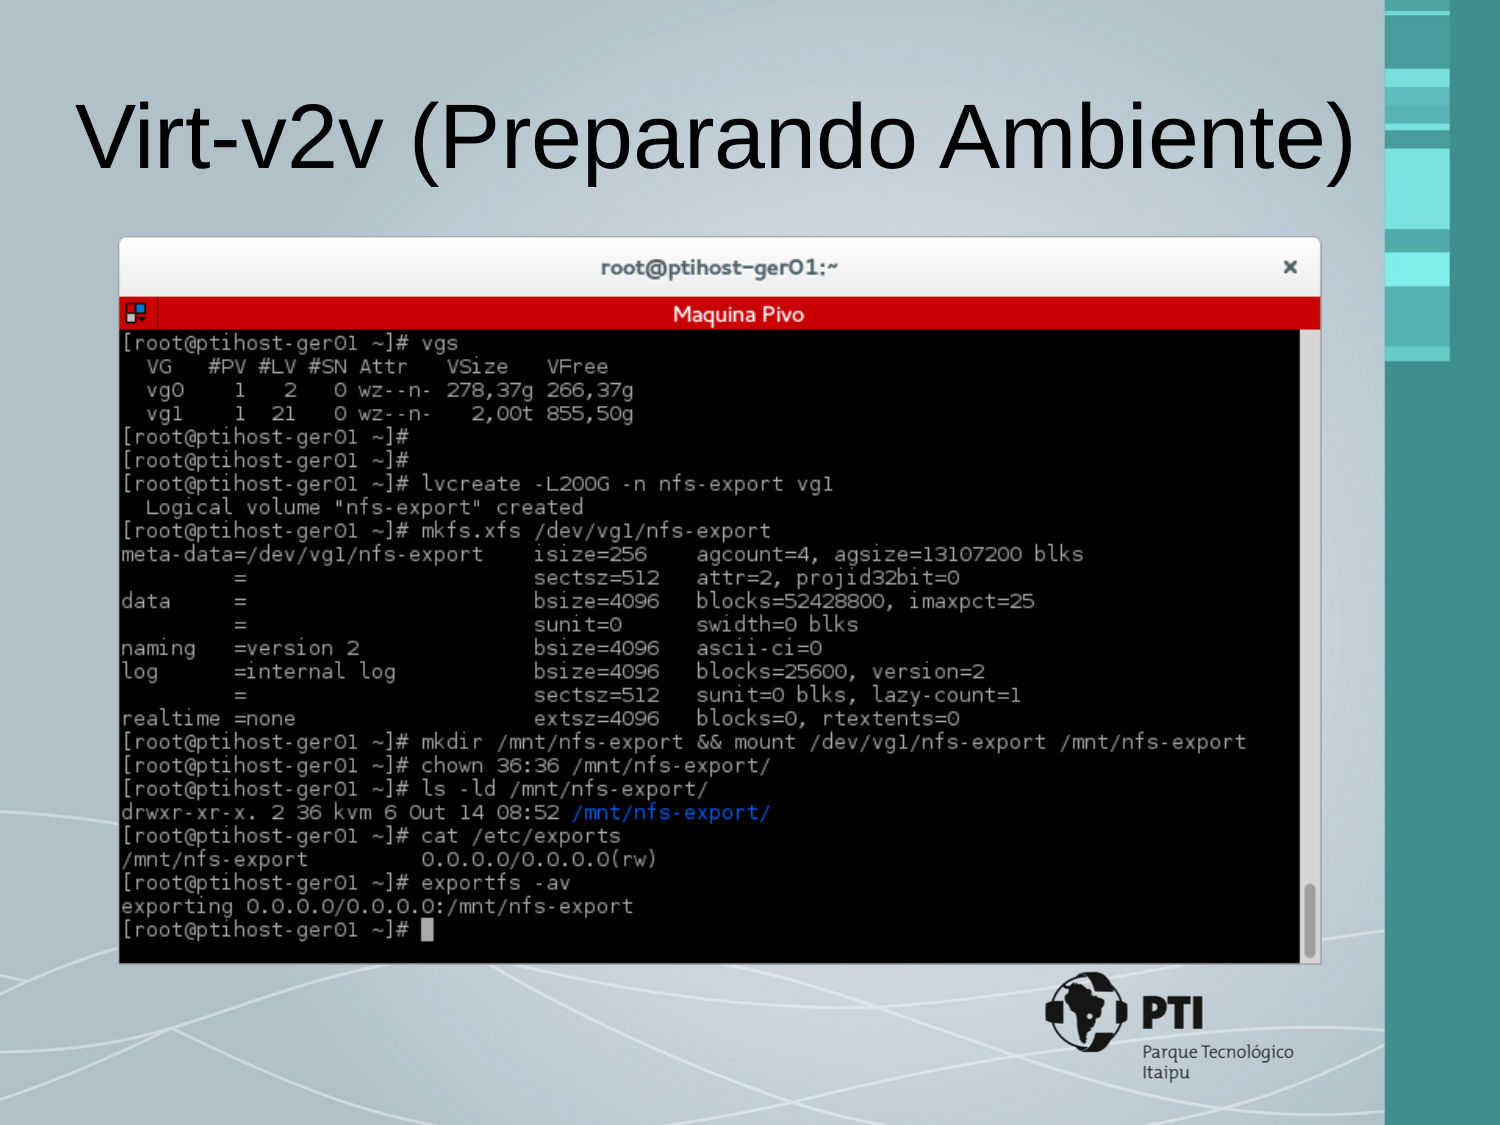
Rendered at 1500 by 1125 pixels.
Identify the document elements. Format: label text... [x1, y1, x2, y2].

title Virt-v2v (Preparando Ambiente) [74, 44, 1425, 232]
picture [0, 0, 1500, 1125]
